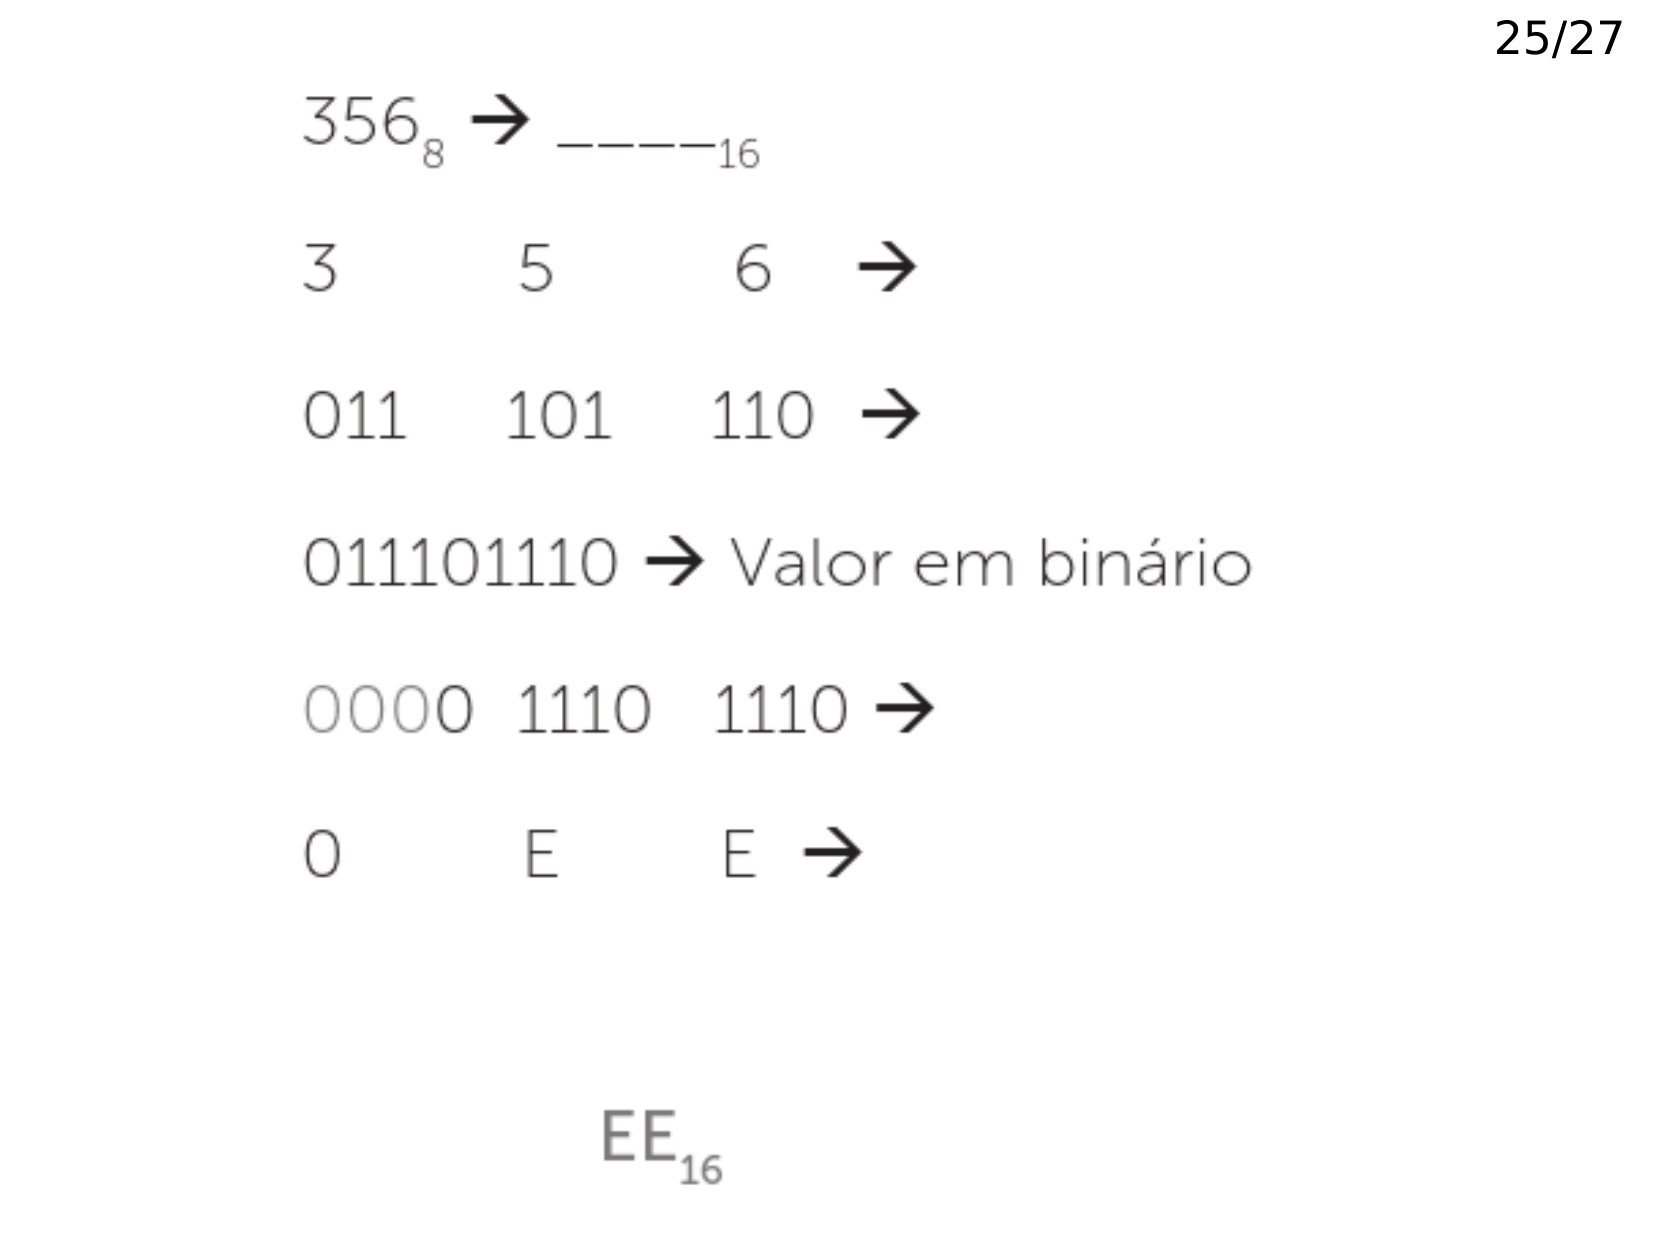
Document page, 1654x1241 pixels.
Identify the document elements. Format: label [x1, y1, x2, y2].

picture [283, 82, 1264, 912]
picture [597, 1103, 728, 1193]
